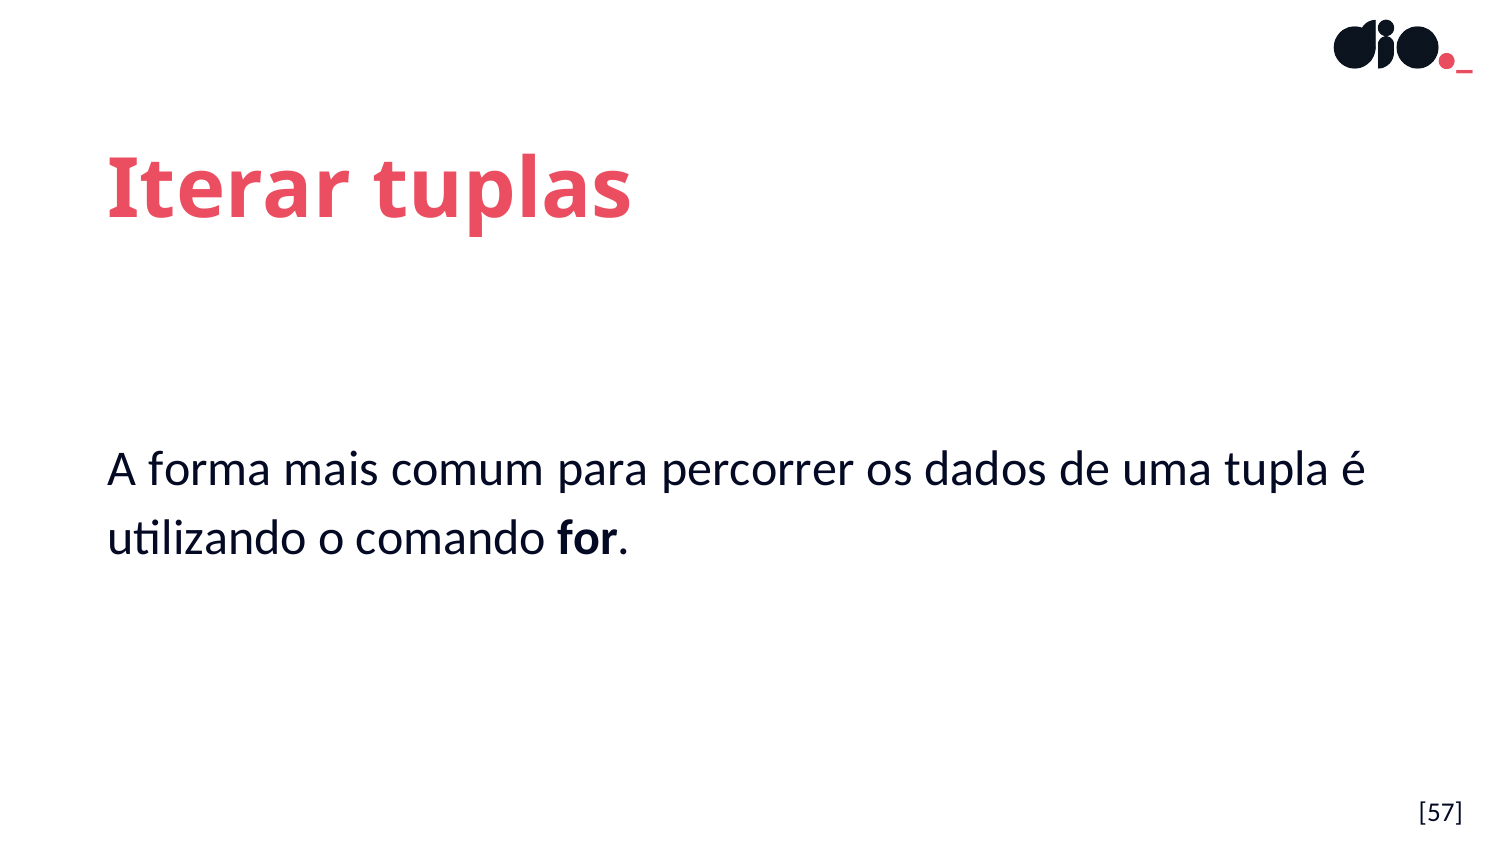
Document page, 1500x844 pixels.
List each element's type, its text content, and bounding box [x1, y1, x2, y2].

text_box Iterar tuplas [92, 104, 1408, 243]
text_box A forma mais comum para percorrer os dados de uma tupla é utilizando o comando for. [92, 243, 1408, 749]
text_box [] [1403, 779, 1494, 844]
